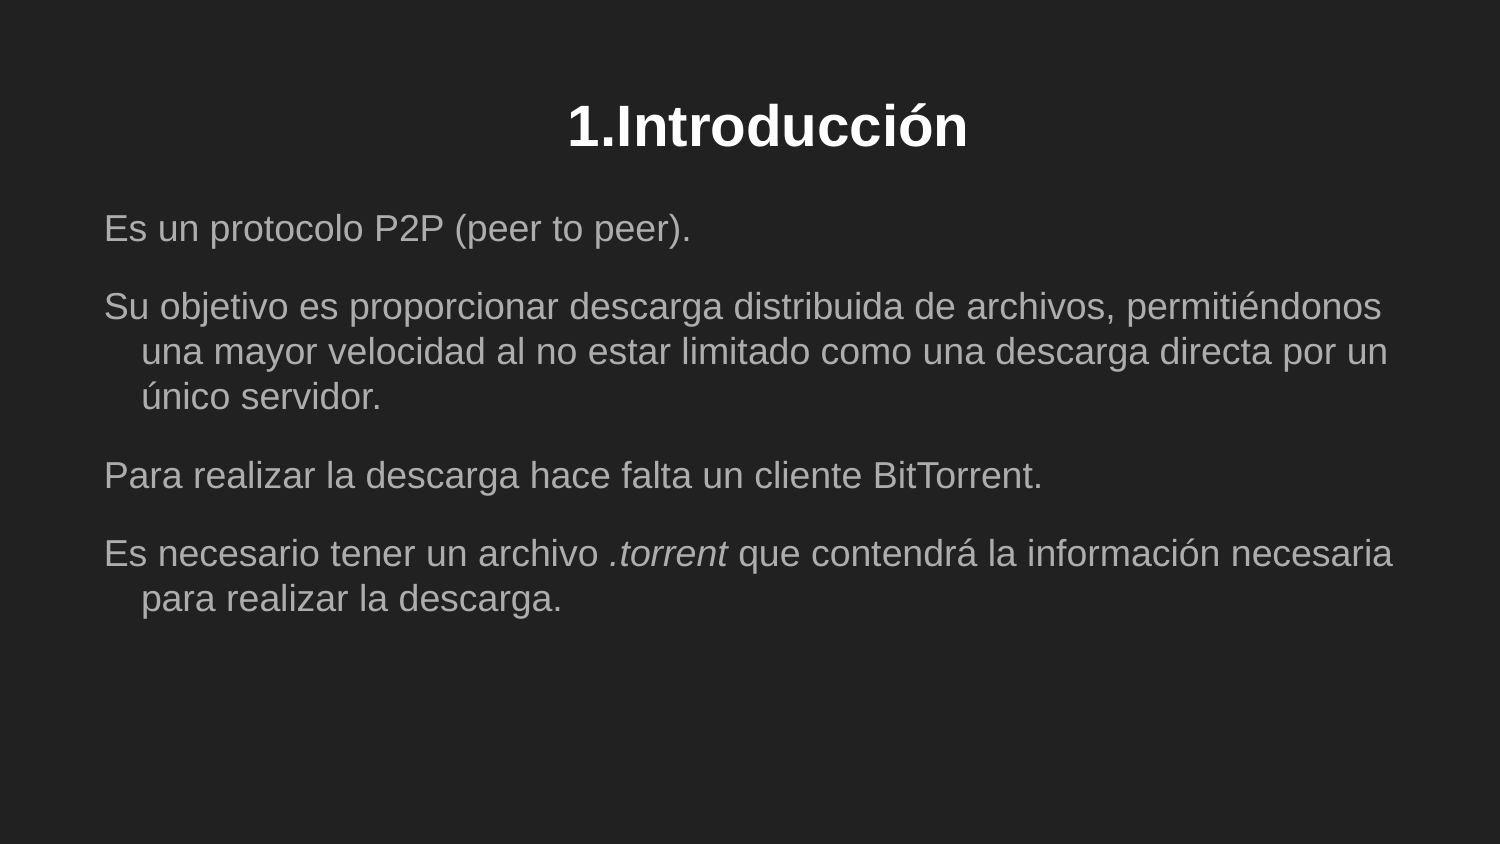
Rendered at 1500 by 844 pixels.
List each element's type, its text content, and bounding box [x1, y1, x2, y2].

list Es un protocolo P2P (peer to peer). Su objetivo es proporcionar descarga distribuida de archivos, permitiéndonos una mayor velocidad al no estar limitado como una descarga directa por un único servidor. Para realizar la descarga hace falta un cliente BitTorrent. Es necesario tener un archivo .torrent que contendrá la información necesaria para realizar la descarga. [51, 189, 1449, 750]
title Introducción [51, 72, 1449, 167]
